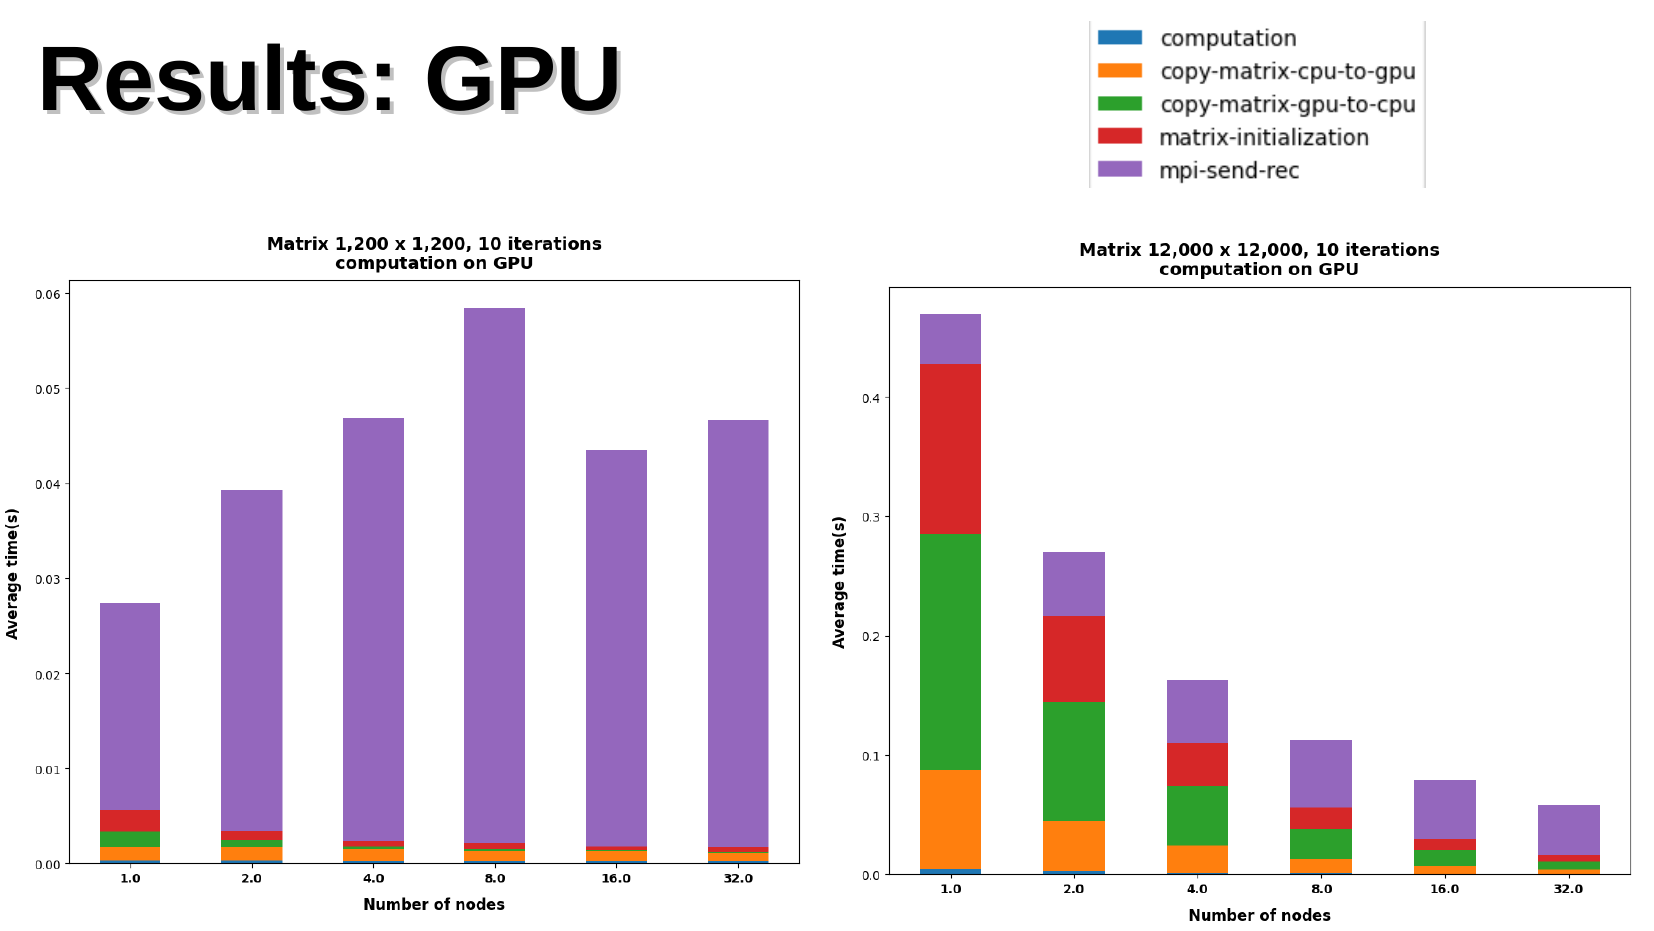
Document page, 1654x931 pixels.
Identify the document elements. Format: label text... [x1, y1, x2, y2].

picture [0, 229, 1654, 931]
picture [1089, 21, 1426, 188]
title Results: GPU [37, 0, 1526, 233]
